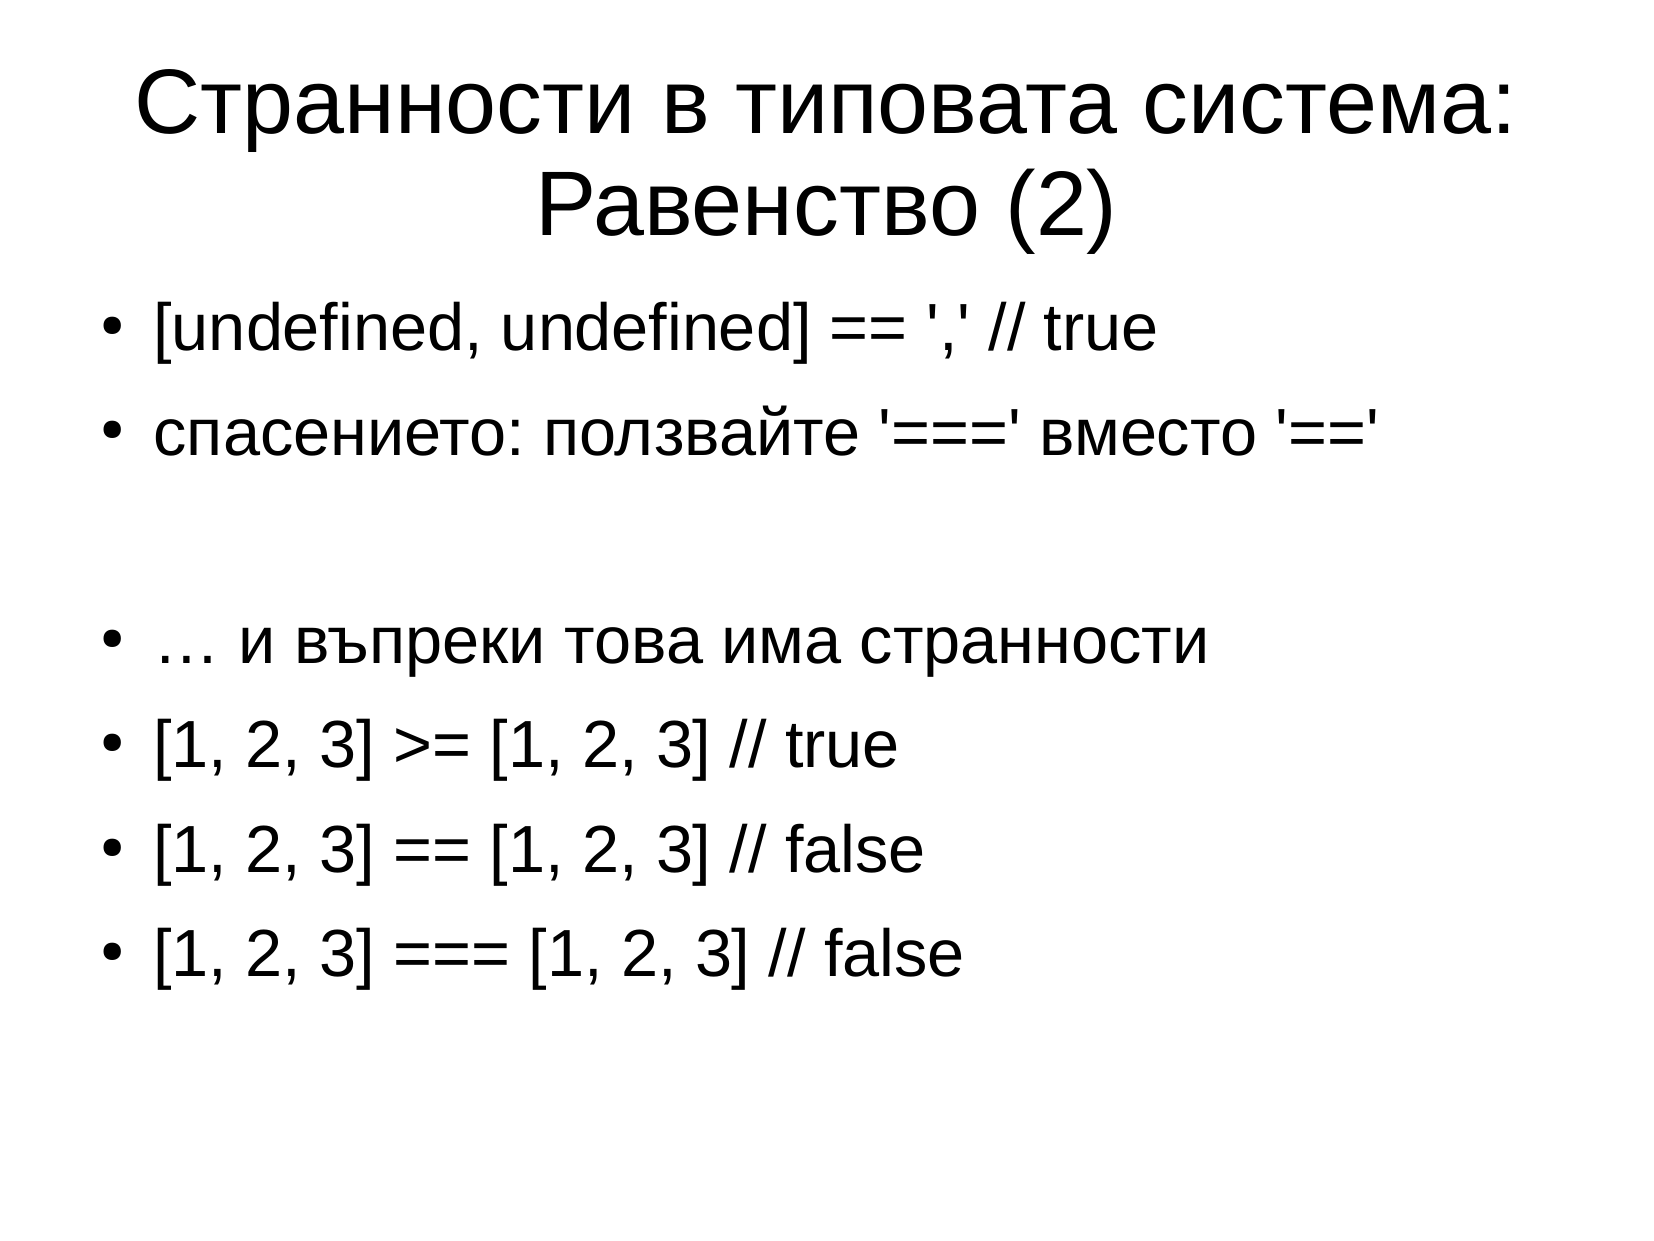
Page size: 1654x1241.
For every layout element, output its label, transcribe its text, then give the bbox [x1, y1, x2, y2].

title Странности в типовата система: Равенство (2) [82, 49, 1571, 257]
list [undefined, undefined] == ',' // true спасението: ползвайте '===' вместо '==' … и въпреки това има странности [1, 2, 3] >= [1, 2, 3] // true [1, 2, 3] == [1, 2, 3] // false [1, 2, 3] === [1, 2, 3] // false [82, 290, 1571, 1010]
